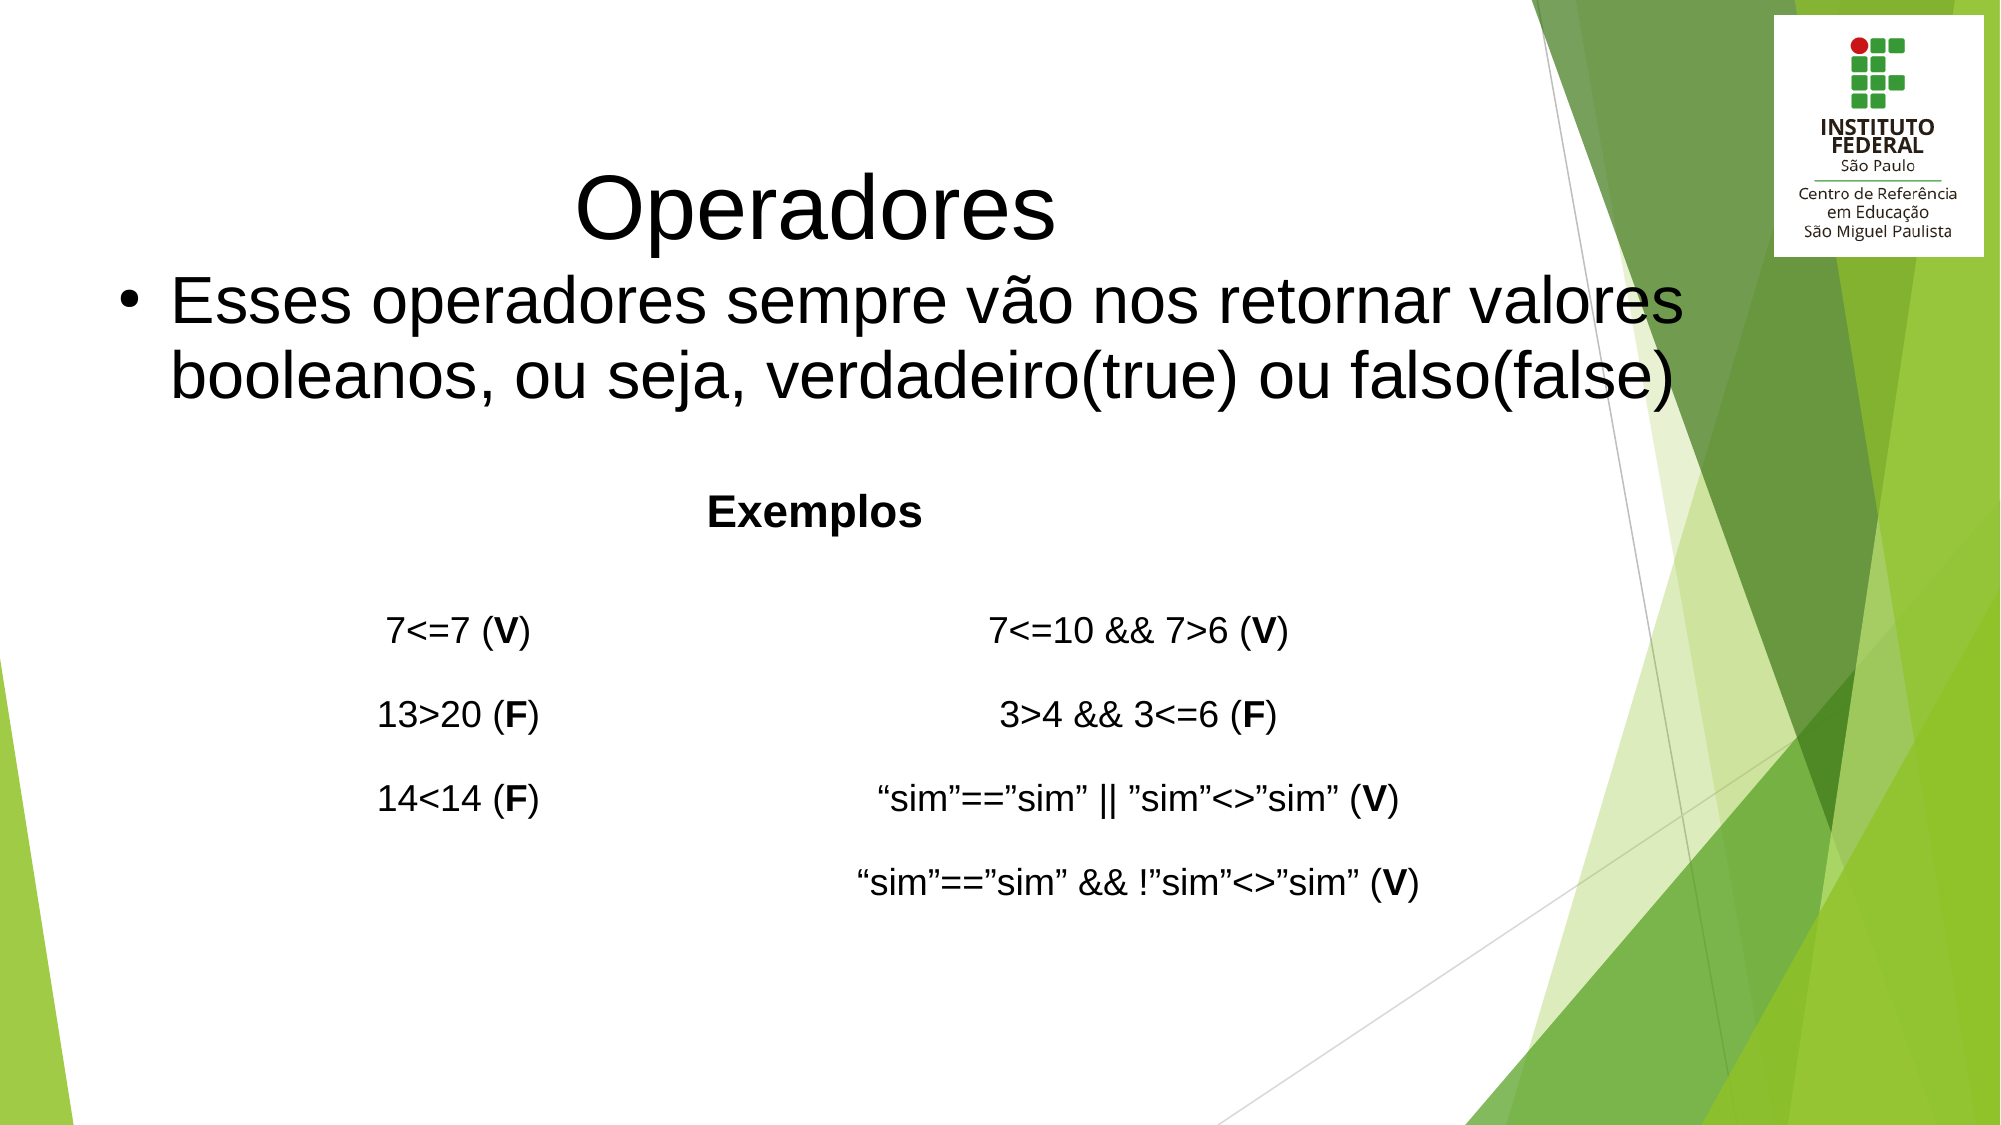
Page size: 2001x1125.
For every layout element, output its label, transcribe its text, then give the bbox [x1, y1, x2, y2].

picture [1774, 15, 1984, 257]
list Esses operadores sempre vão nos retornar valores booleanos, ou seja, verdadeiro(true) ou falso(false) [99, 263, 1900, 916]
title Operadores [111, 99, 1522, 263]
text_box 7<=7 (V) 13>20 (F) 14<14 (F) [362, 602, 556, 828]
text_box Exemplos [0, 478, 1630, 545]
text_box 7<=10 && 7>6 (V) 3>4 && 3<=6 (F) “sim”==”sim” || ”sim”<>”sim” (V) “sim”==”sim” && !”sim”<>”sim” (V) [842, 602, 1449, 953]
